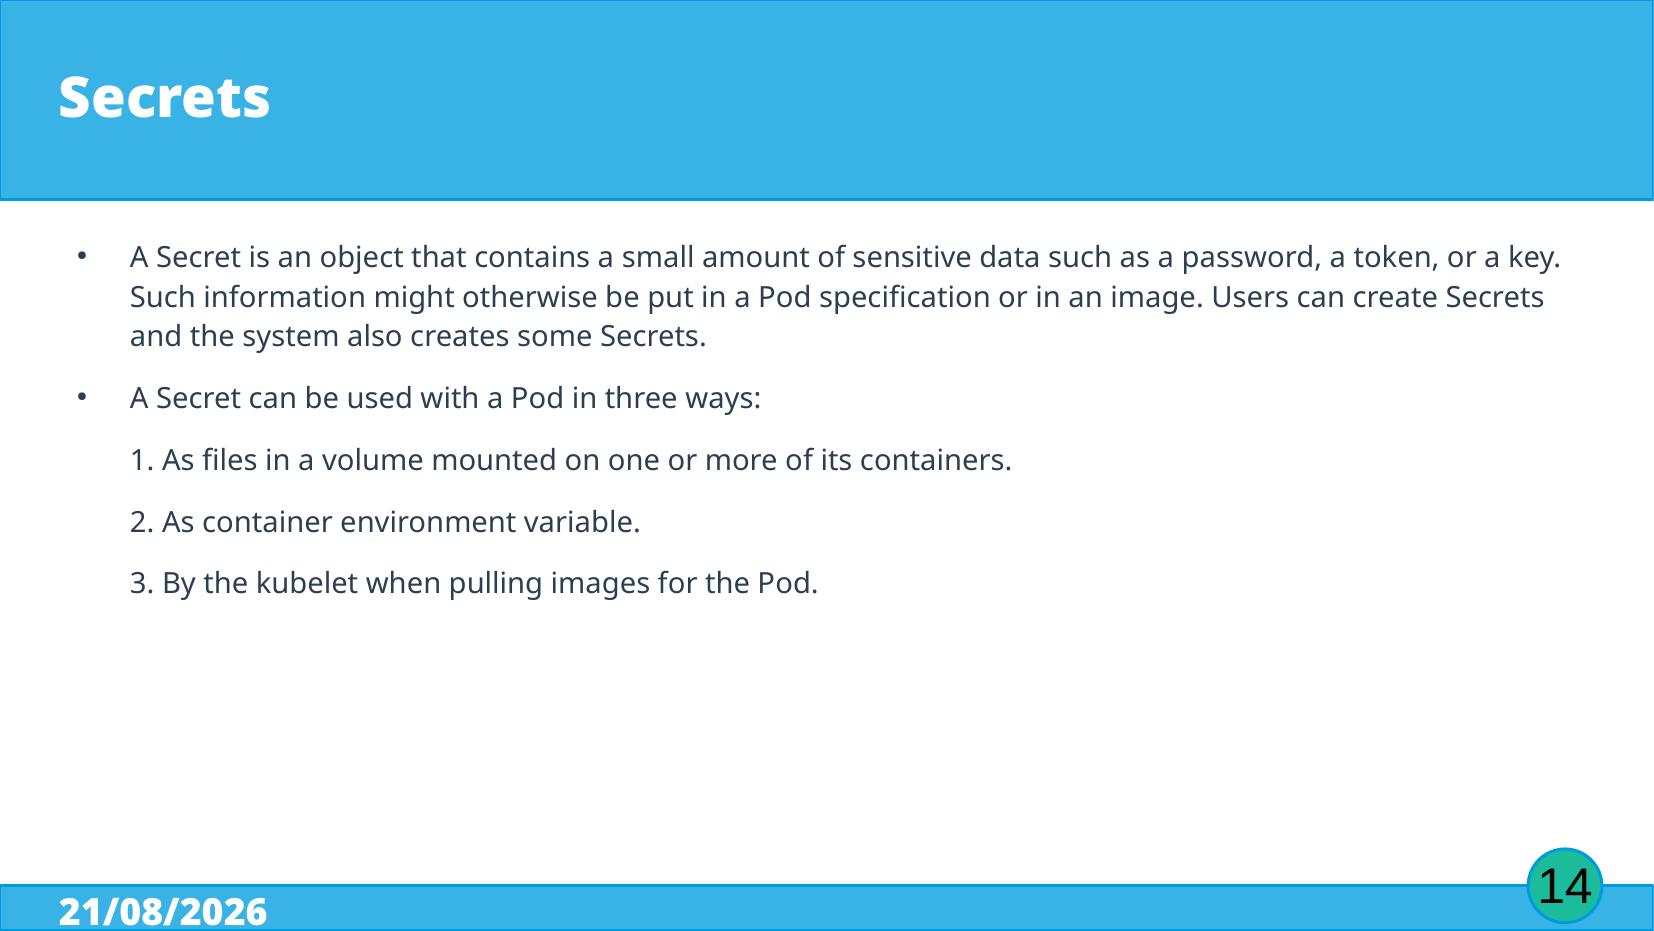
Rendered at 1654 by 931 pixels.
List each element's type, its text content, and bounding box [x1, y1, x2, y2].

list A Secret is an object that contains a small amount of sensitive data such as a password, a token, or a key. Such information might otherwise be put in a Pod specification or in an image. Users can create Secrets and the system also creates some Secrets. A Secret can be used with a Pod in three ways: 1. As files in a volume mounted on one or more of its containers. 2. As container environment variable. 3. By the kubelet when pulling images for the Pod. [59, 236, 1595, 857]
title Secrets [59, 37, 1595, 155]
